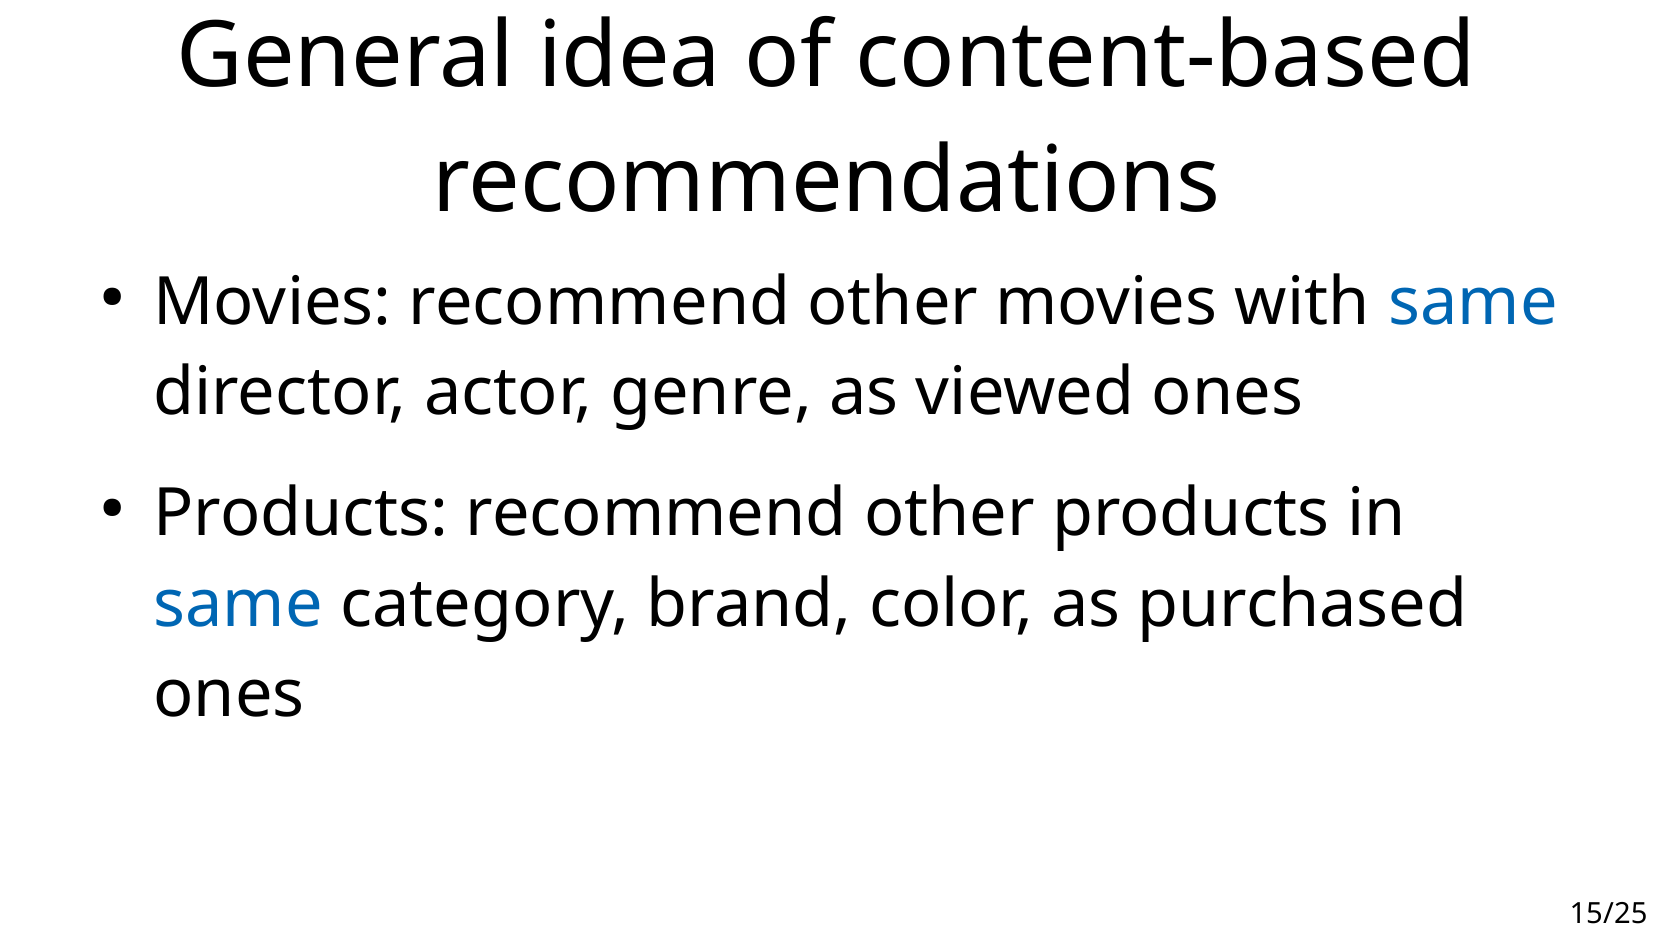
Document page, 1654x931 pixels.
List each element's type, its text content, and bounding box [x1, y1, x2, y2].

title General idea of content-based recommendations [82, 1, 1571, 226]
list Movies: recommend other movies with same director, actor, genre, as viewed ones Products: recommend other products in same category, brand, color, as purchased ones [82, 253, 1571, 793]
